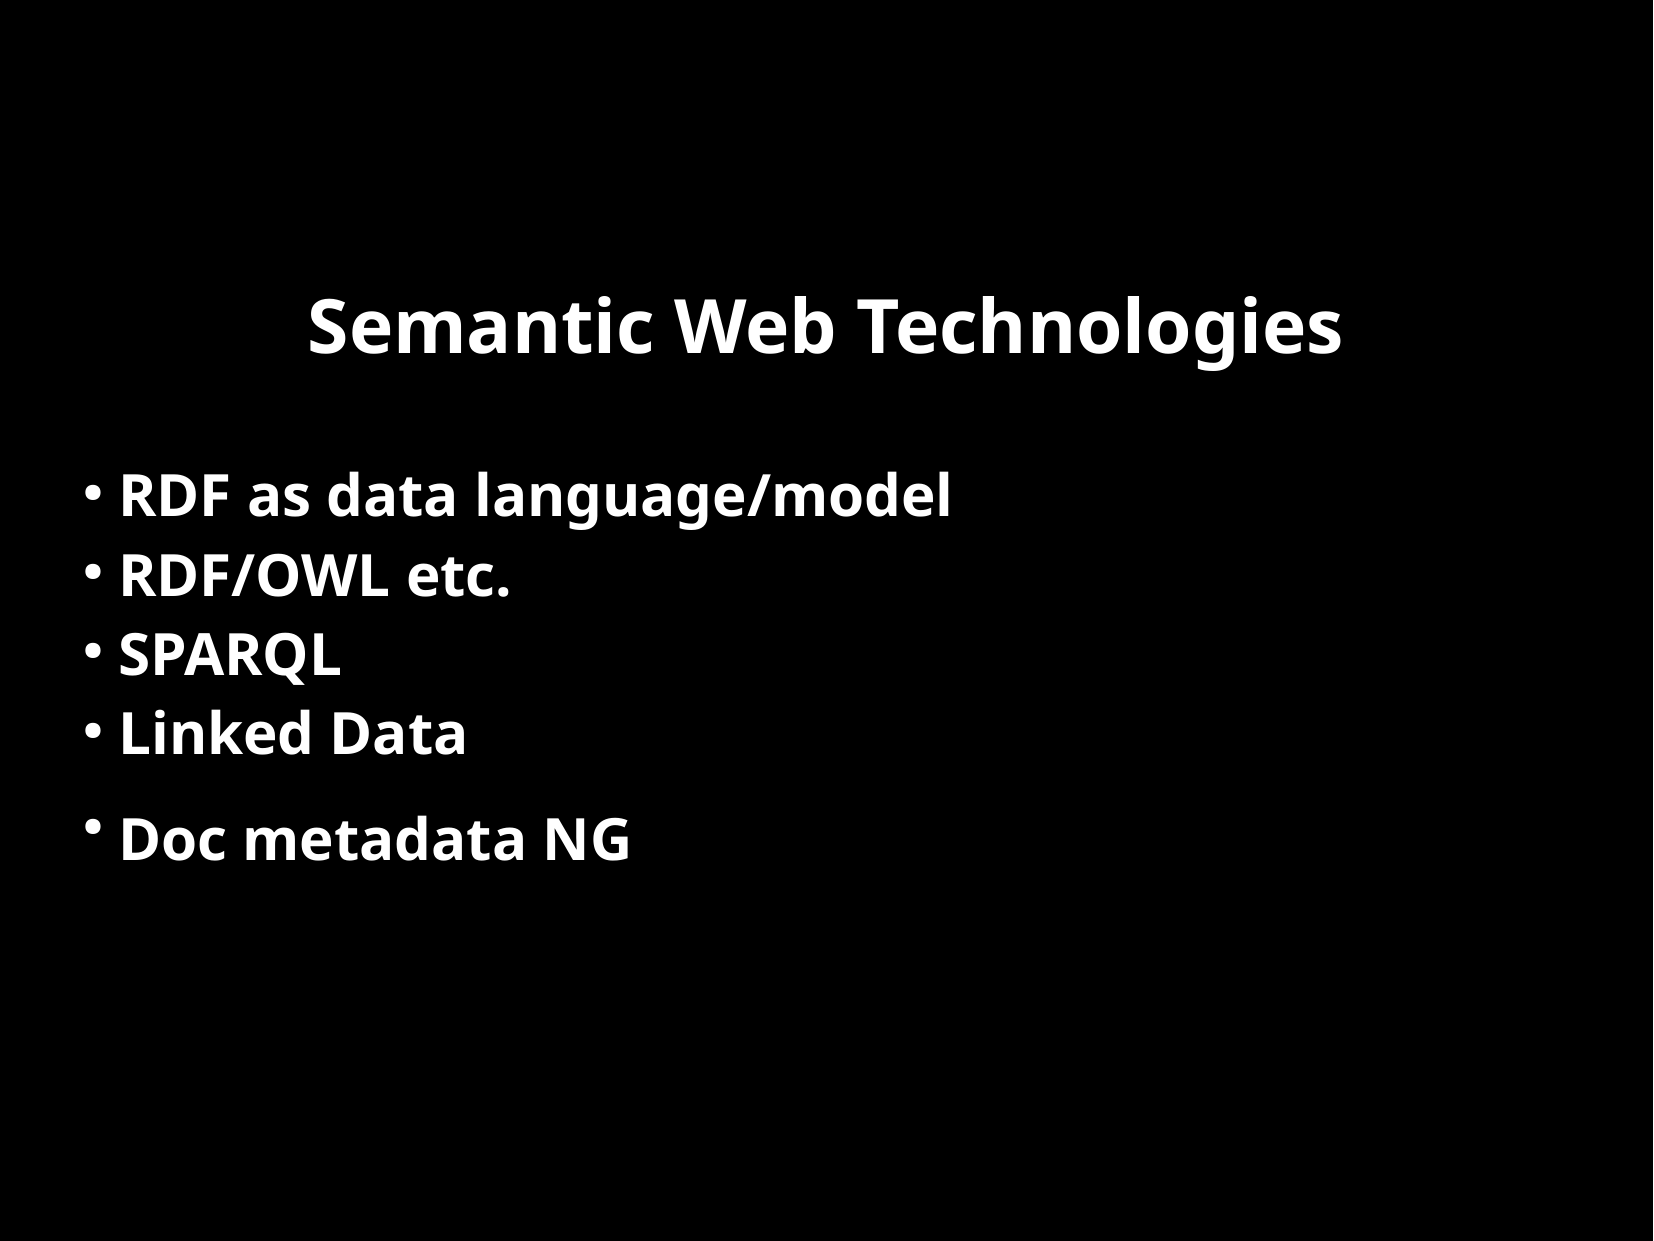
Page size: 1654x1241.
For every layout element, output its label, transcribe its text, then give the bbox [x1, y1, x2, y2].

subtitle Semantic Web Technologies RDF as data language/model RDF/OWL etc. SPARQL Linked Data Doc metadata NG [82, 49, 1571, 1109]
